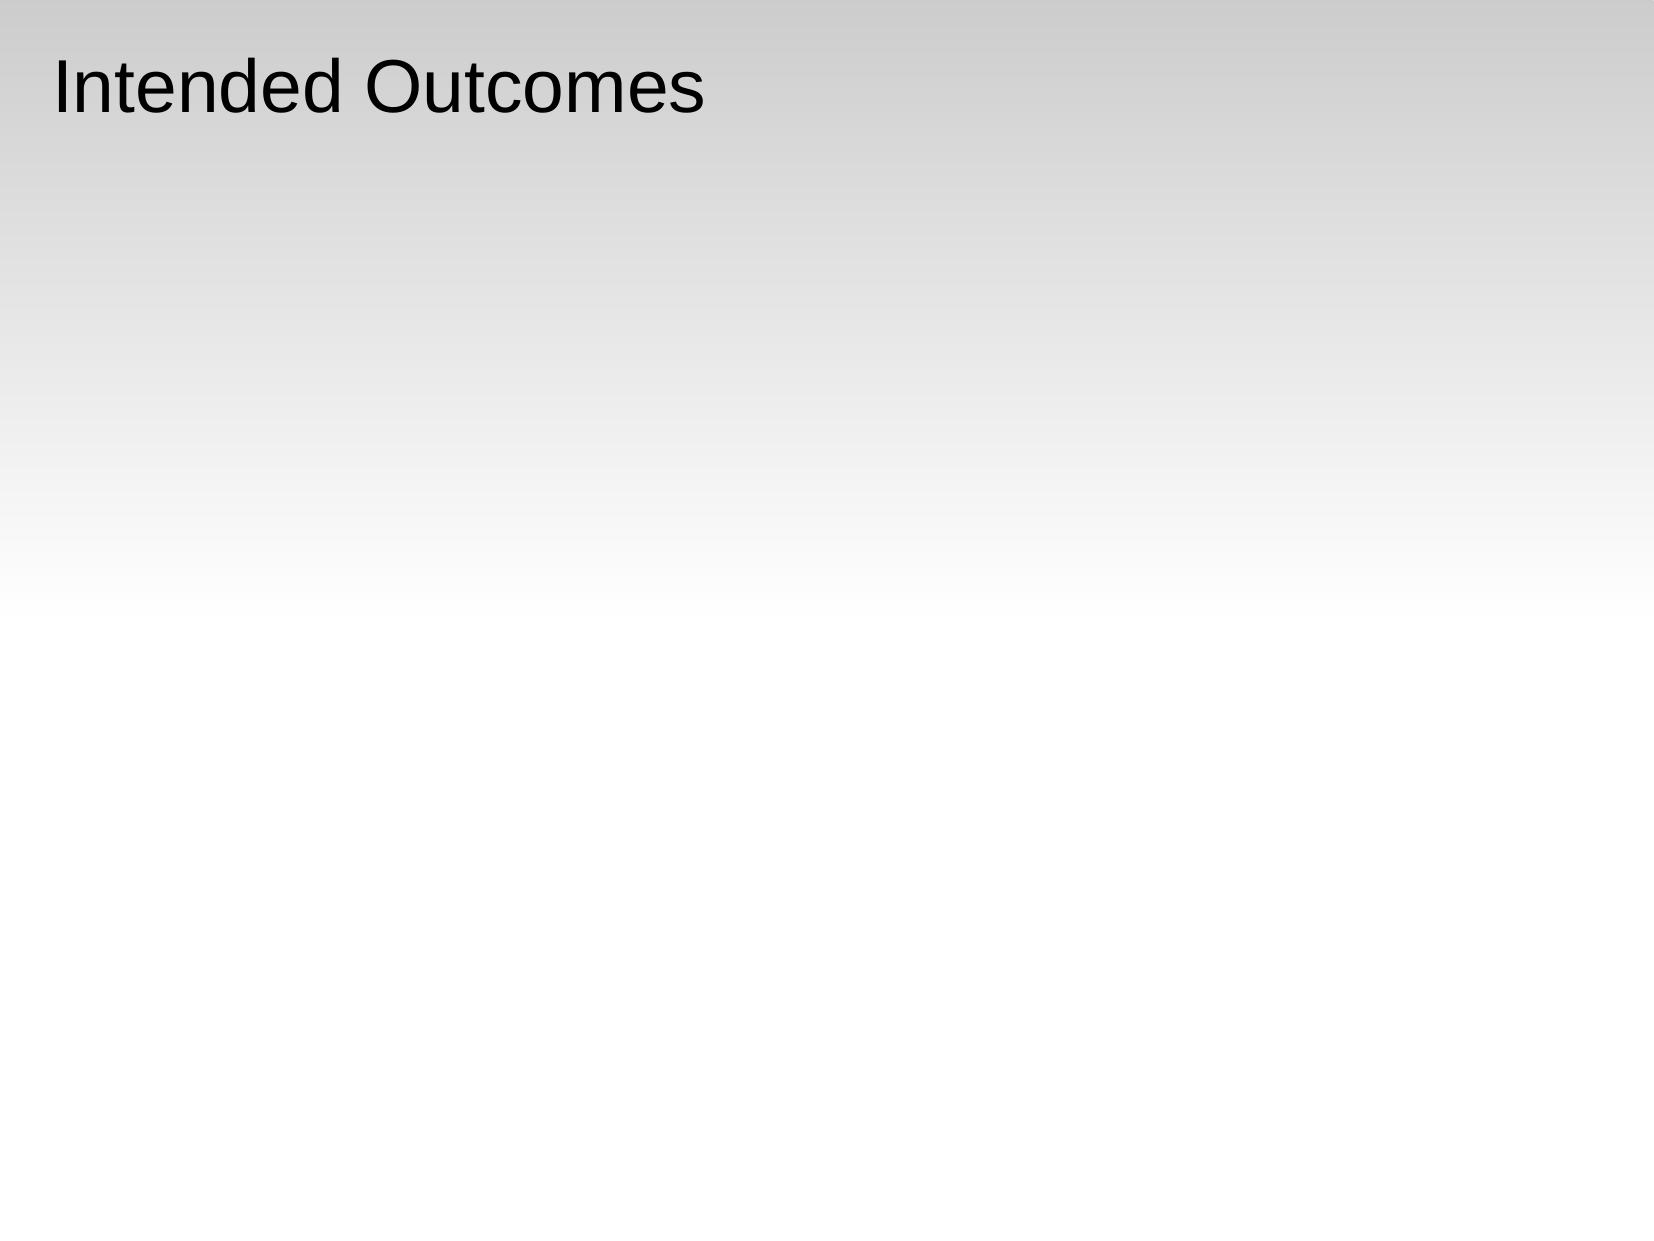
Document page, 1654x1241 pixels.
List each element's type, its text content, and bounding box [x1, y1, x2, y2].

text_box Intended Outcomes [37, 37, 722, 137]
